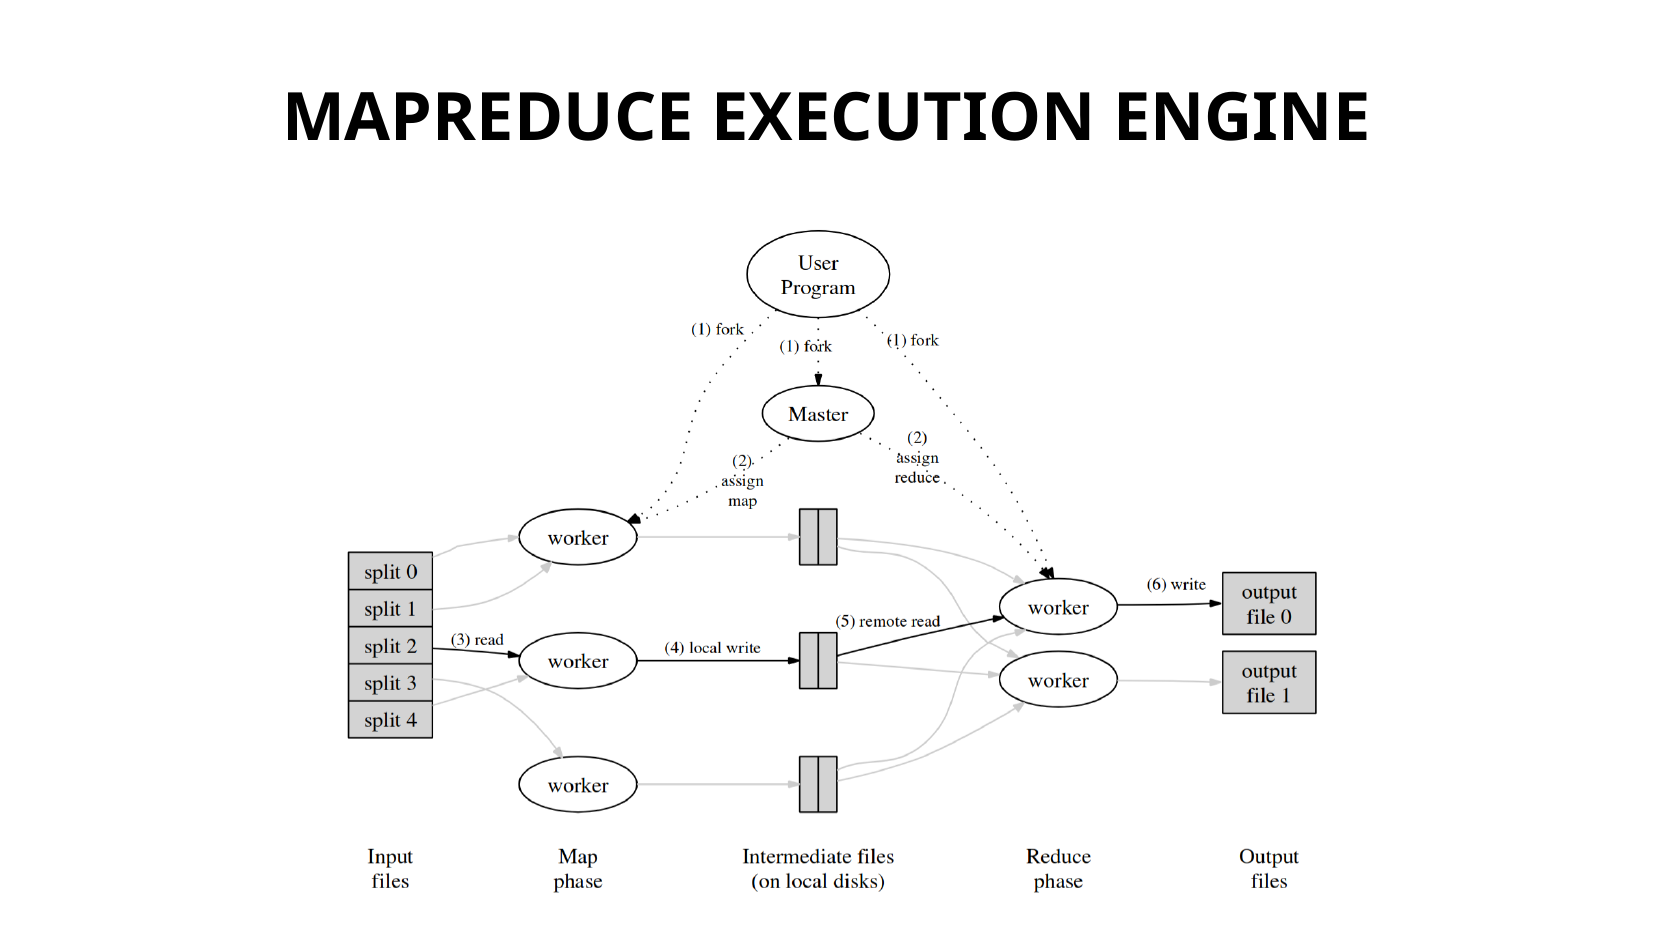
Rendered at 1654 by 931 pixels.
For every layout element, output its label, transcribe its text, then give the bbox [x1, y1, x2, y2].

title MAPREDUCE EXECUTION ENGINE [82, 36, 1571, 193]
picture [324, 223, 1329, 900]
